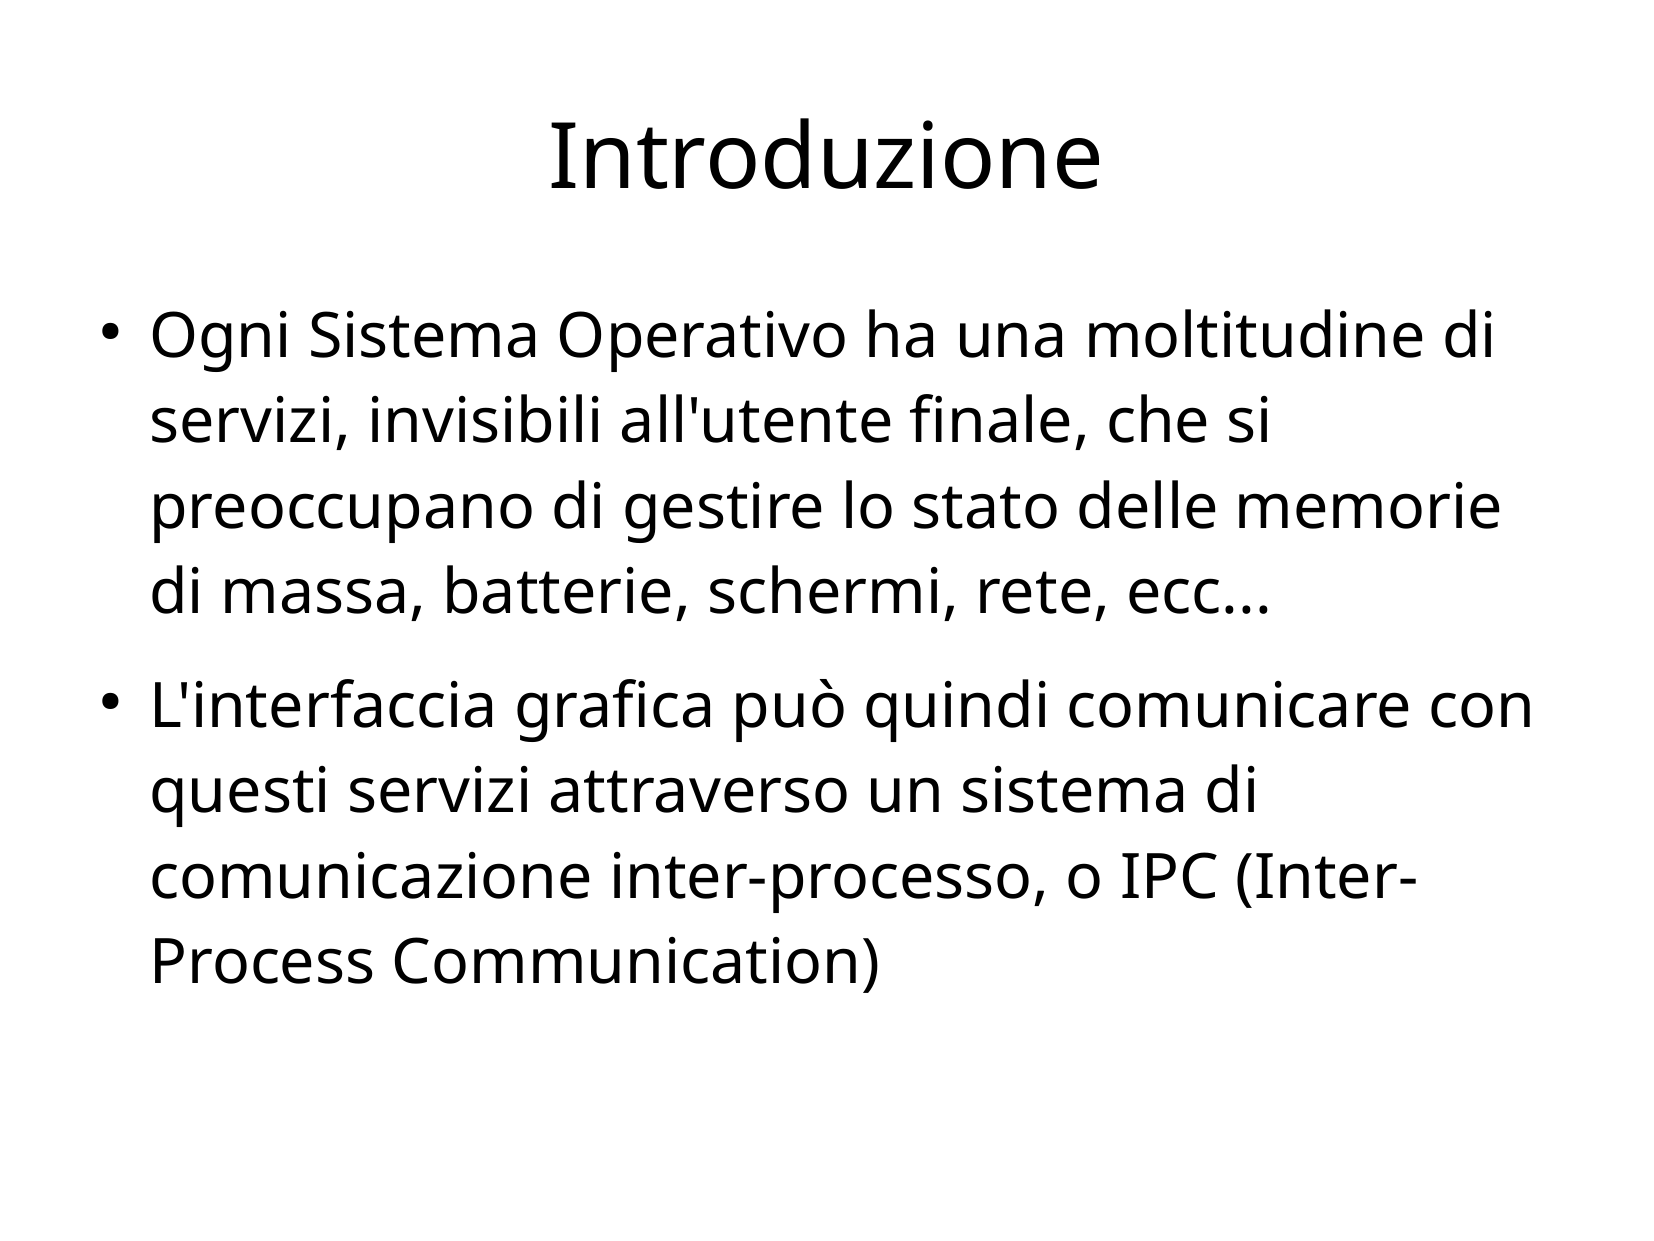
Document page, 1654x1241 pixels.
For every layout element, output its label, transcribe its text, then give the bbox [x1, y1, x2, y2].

title Introduzione [82, 49, 1571, 257]
list Ogni Sistema Operativo ha una moltitudine di servizi, invisibili all'utente finale, che si preoccupano di gestire lo stato delle memorie di massa, batterie, schermi, rete, ecc... L'interfaccia grafica può quindi comunicare con questi servizi attraverso un sistema di comunicazione inter-processo, o IPC (Inter-Process Communication) [82, 290, 1571, 1010]
